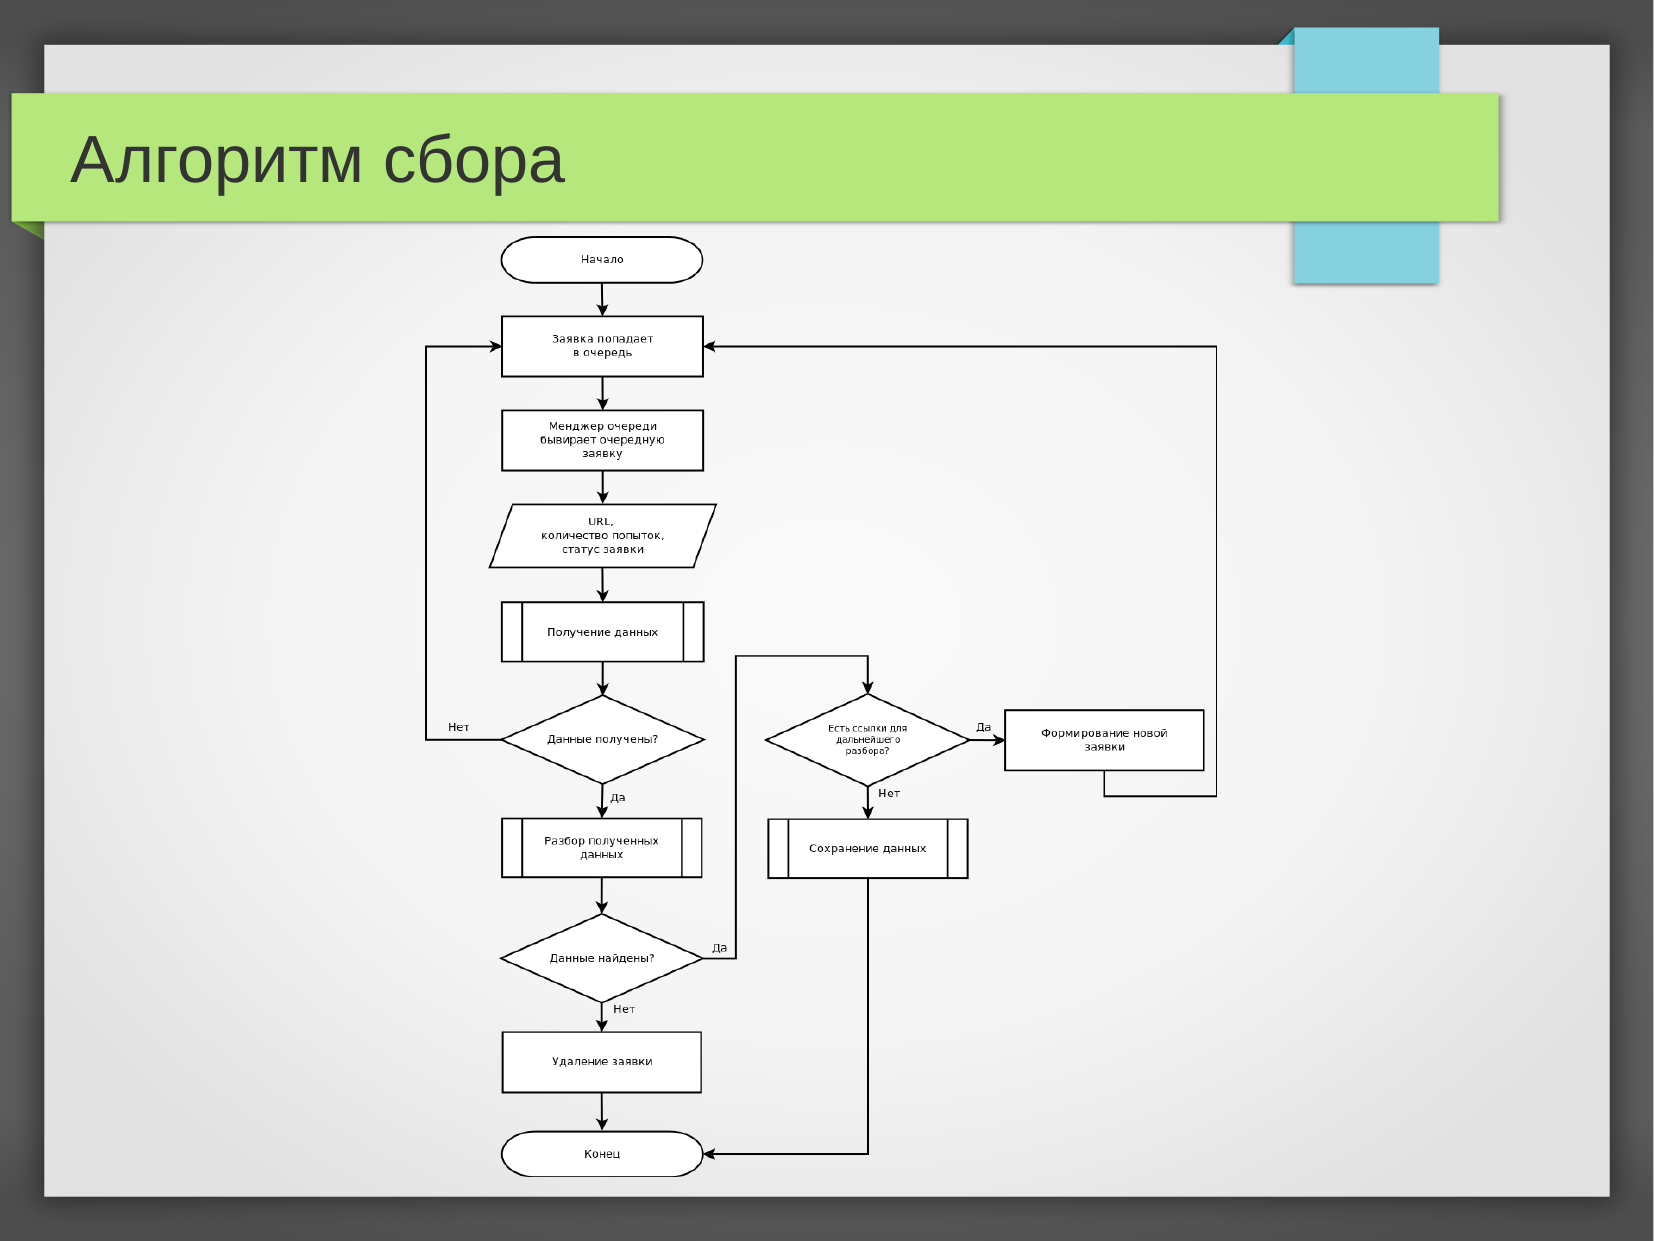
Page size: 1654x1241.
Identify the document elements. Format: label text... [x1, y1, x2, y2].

title Алгоритм сбора [70, 106, 1229, 213]
picture [0, 0, 1654, 1241]
